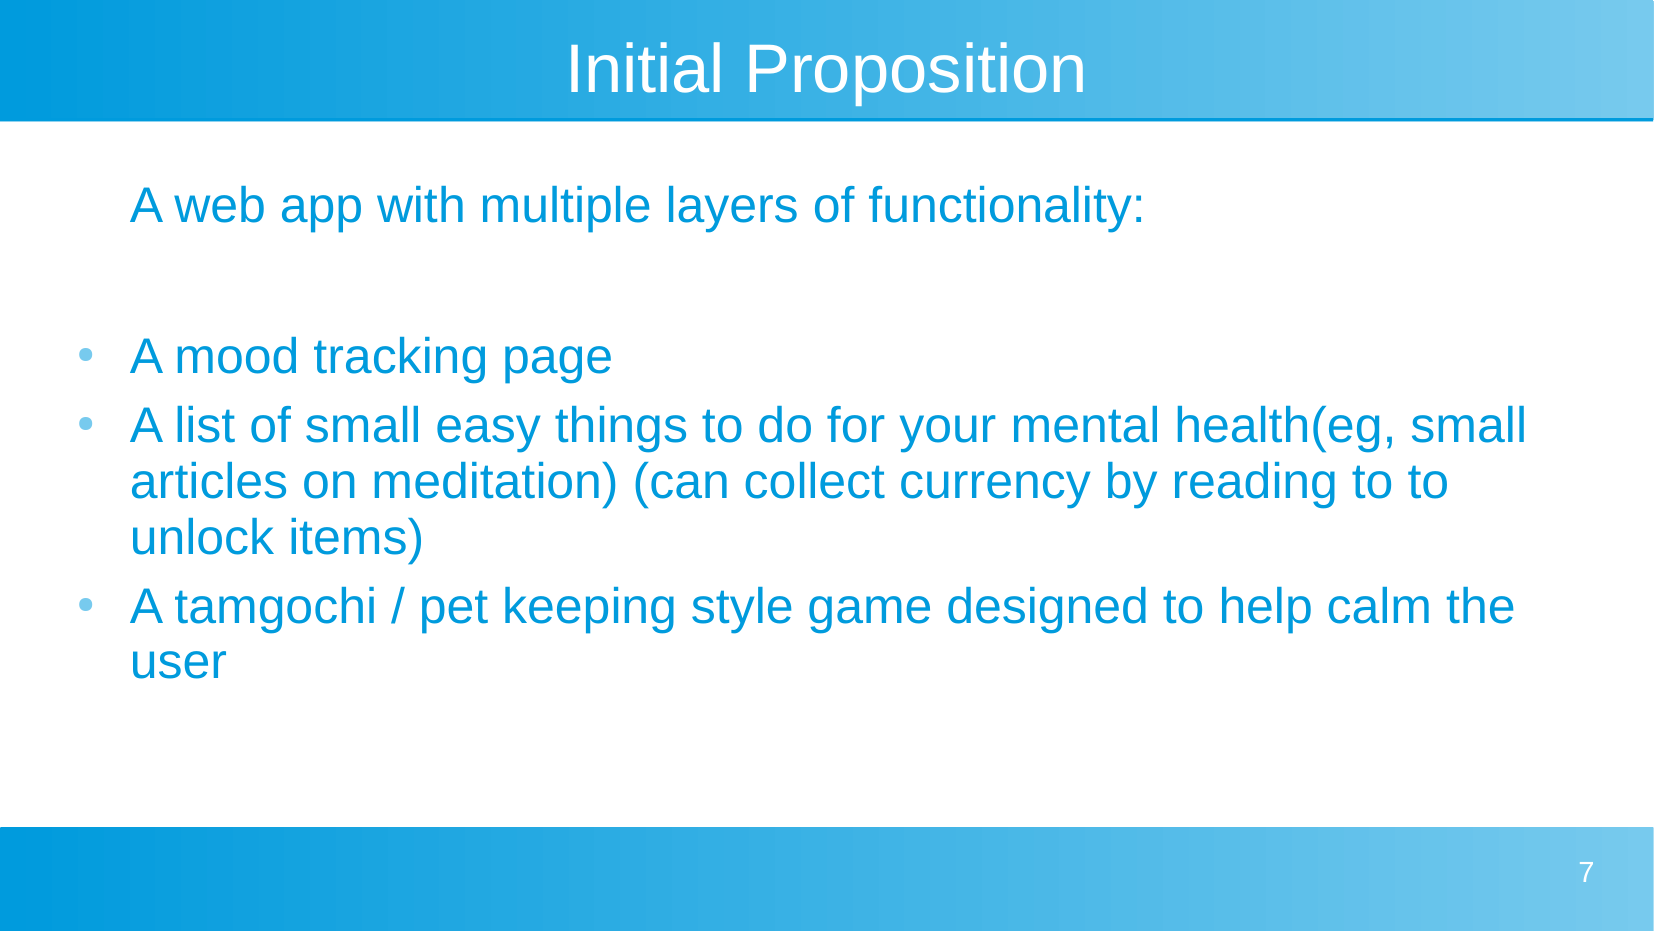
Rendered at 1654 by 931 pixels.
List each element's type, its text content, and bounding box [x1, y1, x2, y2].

list A web app with multiple layers of functionality: A mood tracking page A list of small easy things to do for your mental health(eg, small articles on meditation) (can collect currency by reading to to unlock items) A tamgochi / pet keeping style game designed to help calm the user [59, 177, 1595, 768]
title Initial Proposition [59, 29, 1595, 108]
